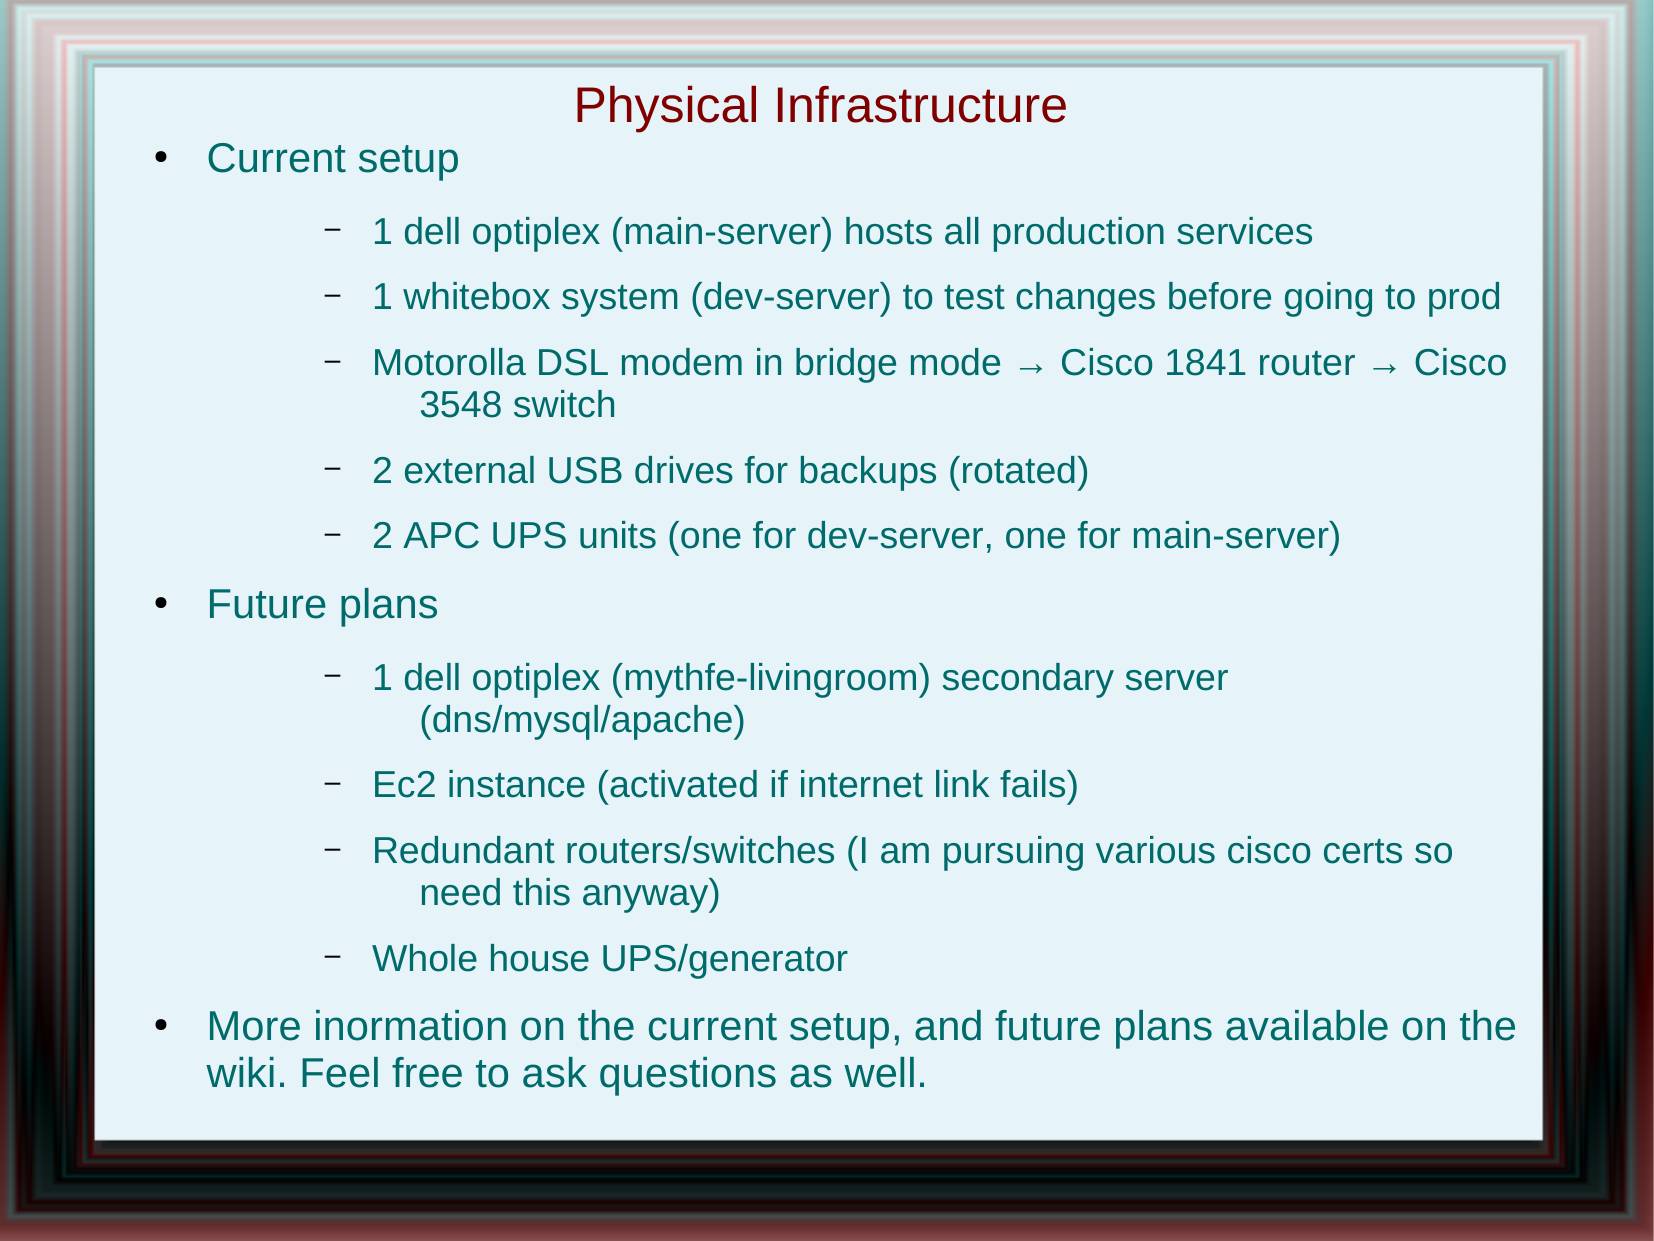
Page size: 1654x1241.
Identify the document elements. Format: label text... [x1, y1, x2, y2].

picture [0, 0, 1654, 1241]
title Physical Infrastructure [112, 77, 1530, 134]
list Current setup 1 dell optiplex (main-server) hosts all production services 1 whitebox system (dev-server) to test changes before going to prod Motorolla DSL modem in bridge mode → Cisco 1841 router → Cisco 3548 switch 2 external USB drives for backups (rotated) 2 APC UPS units (one for dev-server, one for main-server) Future plans 1 dell optiplex (mythfe-livingroom) secondary server (dns/mysql/apache) Ec2 instance (activated if internet link fails) Redundant routers/switches (I am pursuing various cisco certs so need this anyway) Whole house UPS/generator More inormation on the current setup, and future plans available on the wiki. Feel free to ask questions as well. [135, 134, 1524, 1096]
